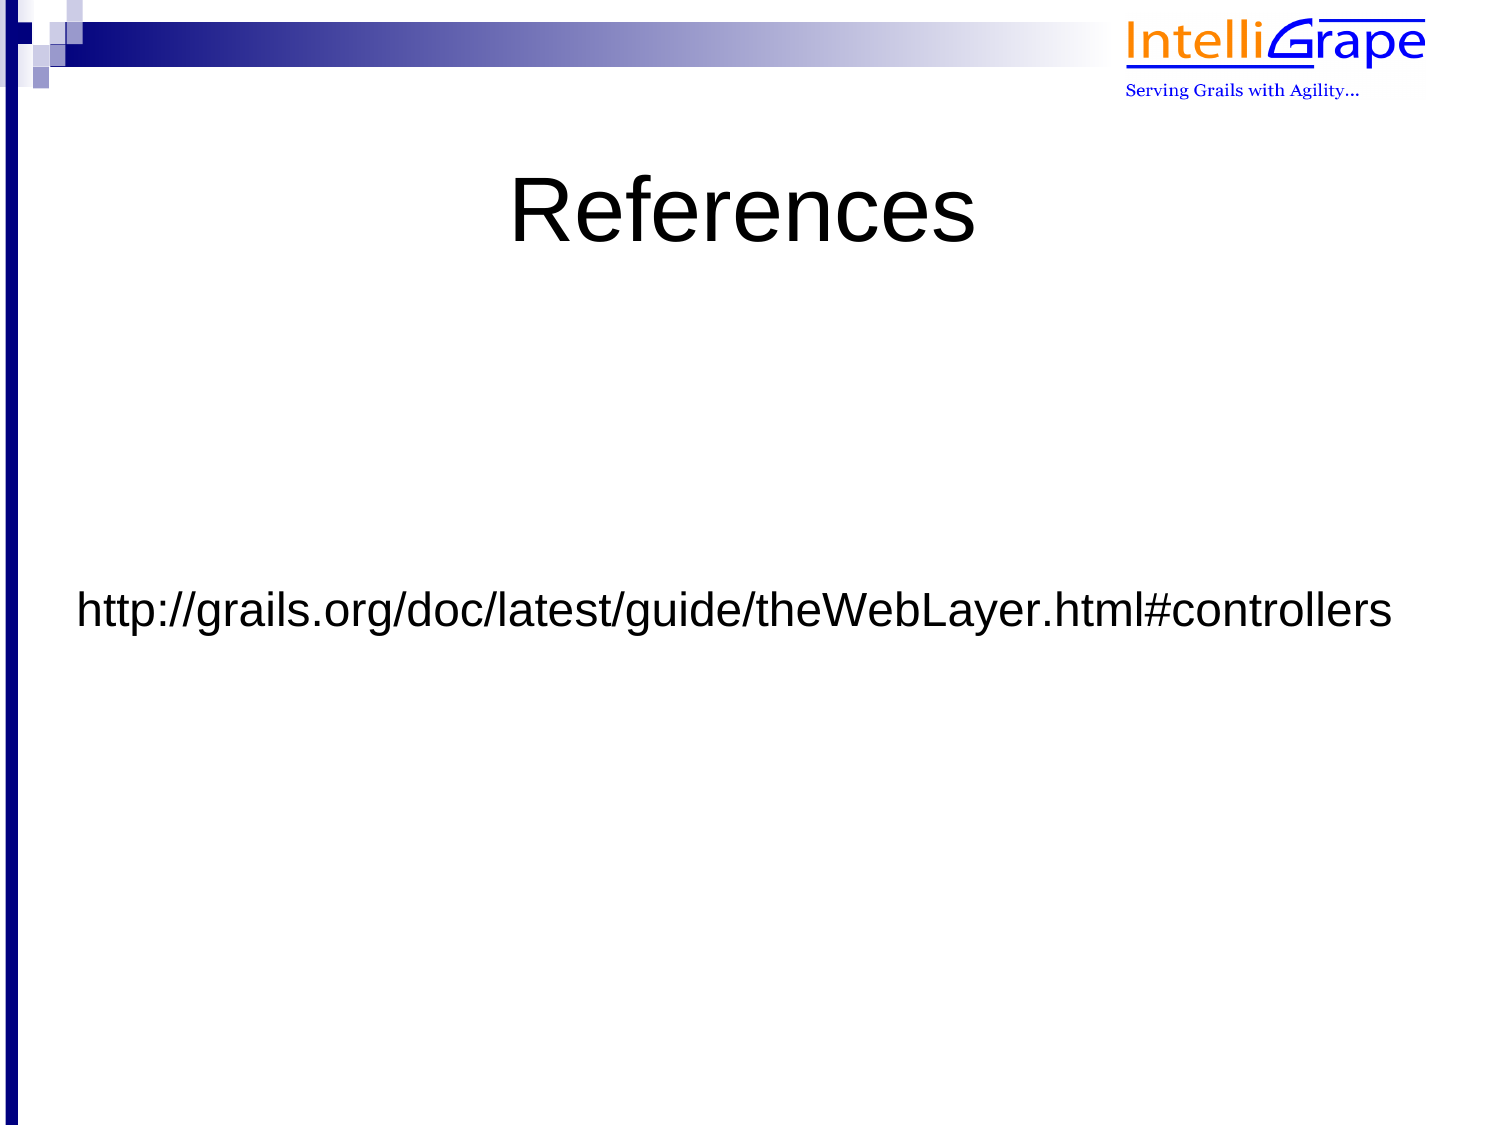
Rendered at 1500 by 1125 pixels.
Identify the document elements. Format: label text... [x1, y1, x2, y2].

picture [1125, 12, 1425, 100]
subtitle http://grails.org/doc/latest/guide/theWebLayer.html#controllers [75, 332, 1424, 1060]
title References [68, 85, 1418, 325]
